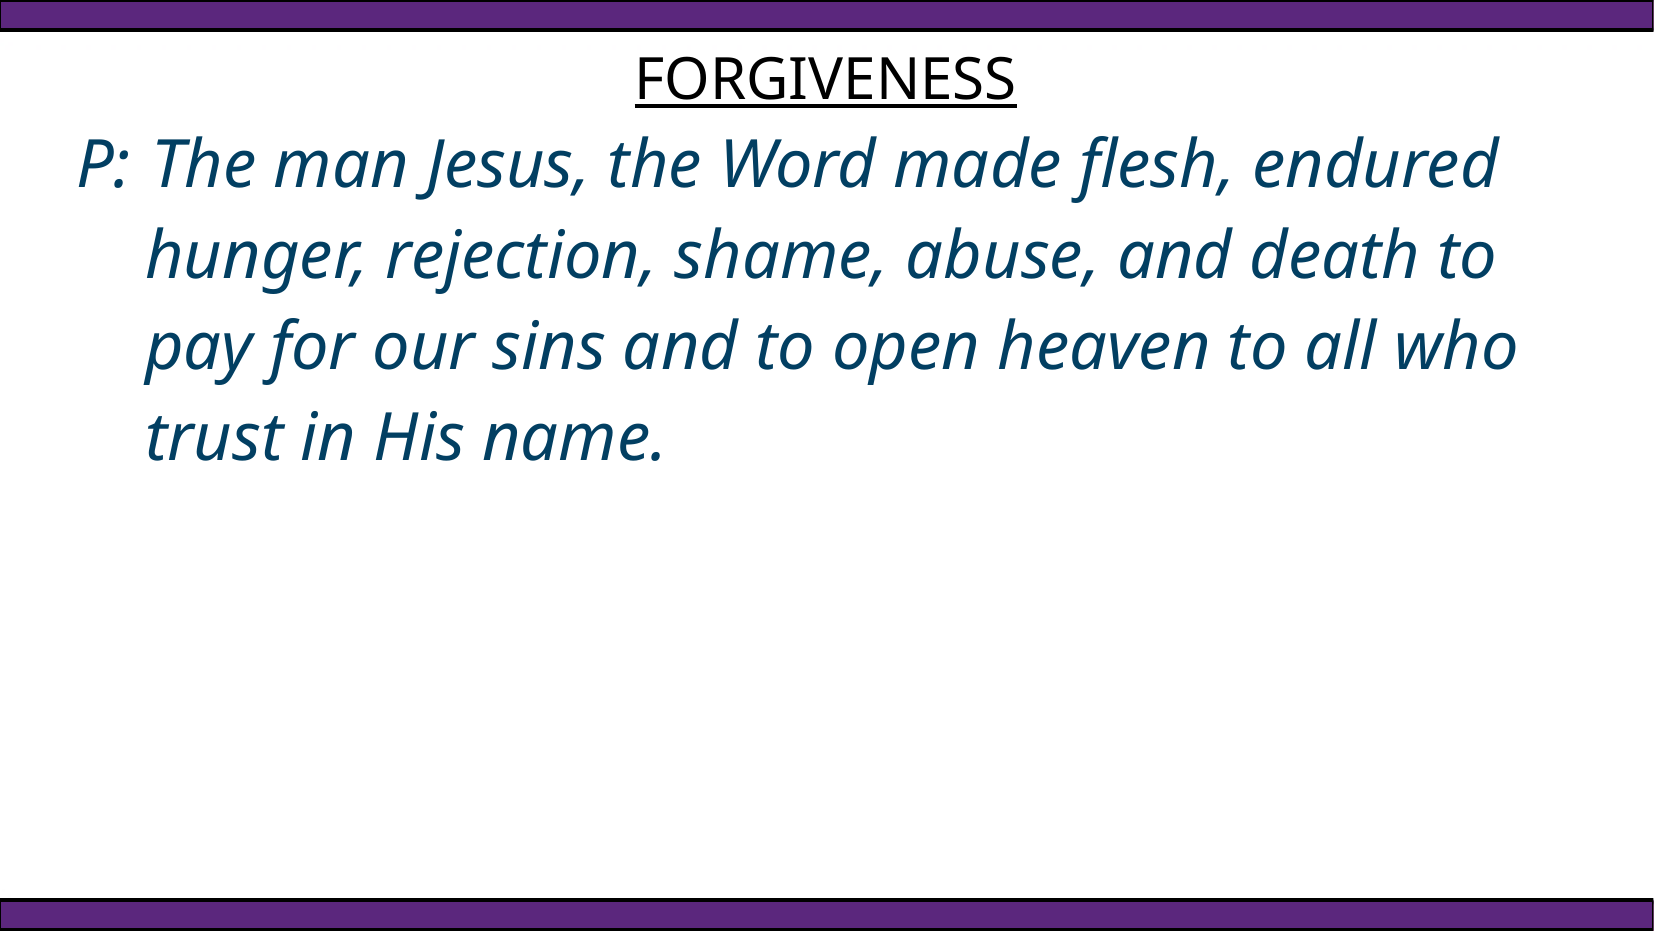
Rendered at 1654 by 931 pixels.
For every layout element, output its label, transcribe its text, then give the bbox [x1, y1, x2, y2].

text_box FORGIVENESS P: The man Jesus, the Word made flesh, endured hunger, rejection, shame, abuse, and death to pay for our sins and to open heaven to all who trust in His name. [61, 30, 1591, 489]
text_box [0, 0, 1654, 31]
text_box [0, 900, 1654, 931]
picture [0, 31, 1654, 900]
